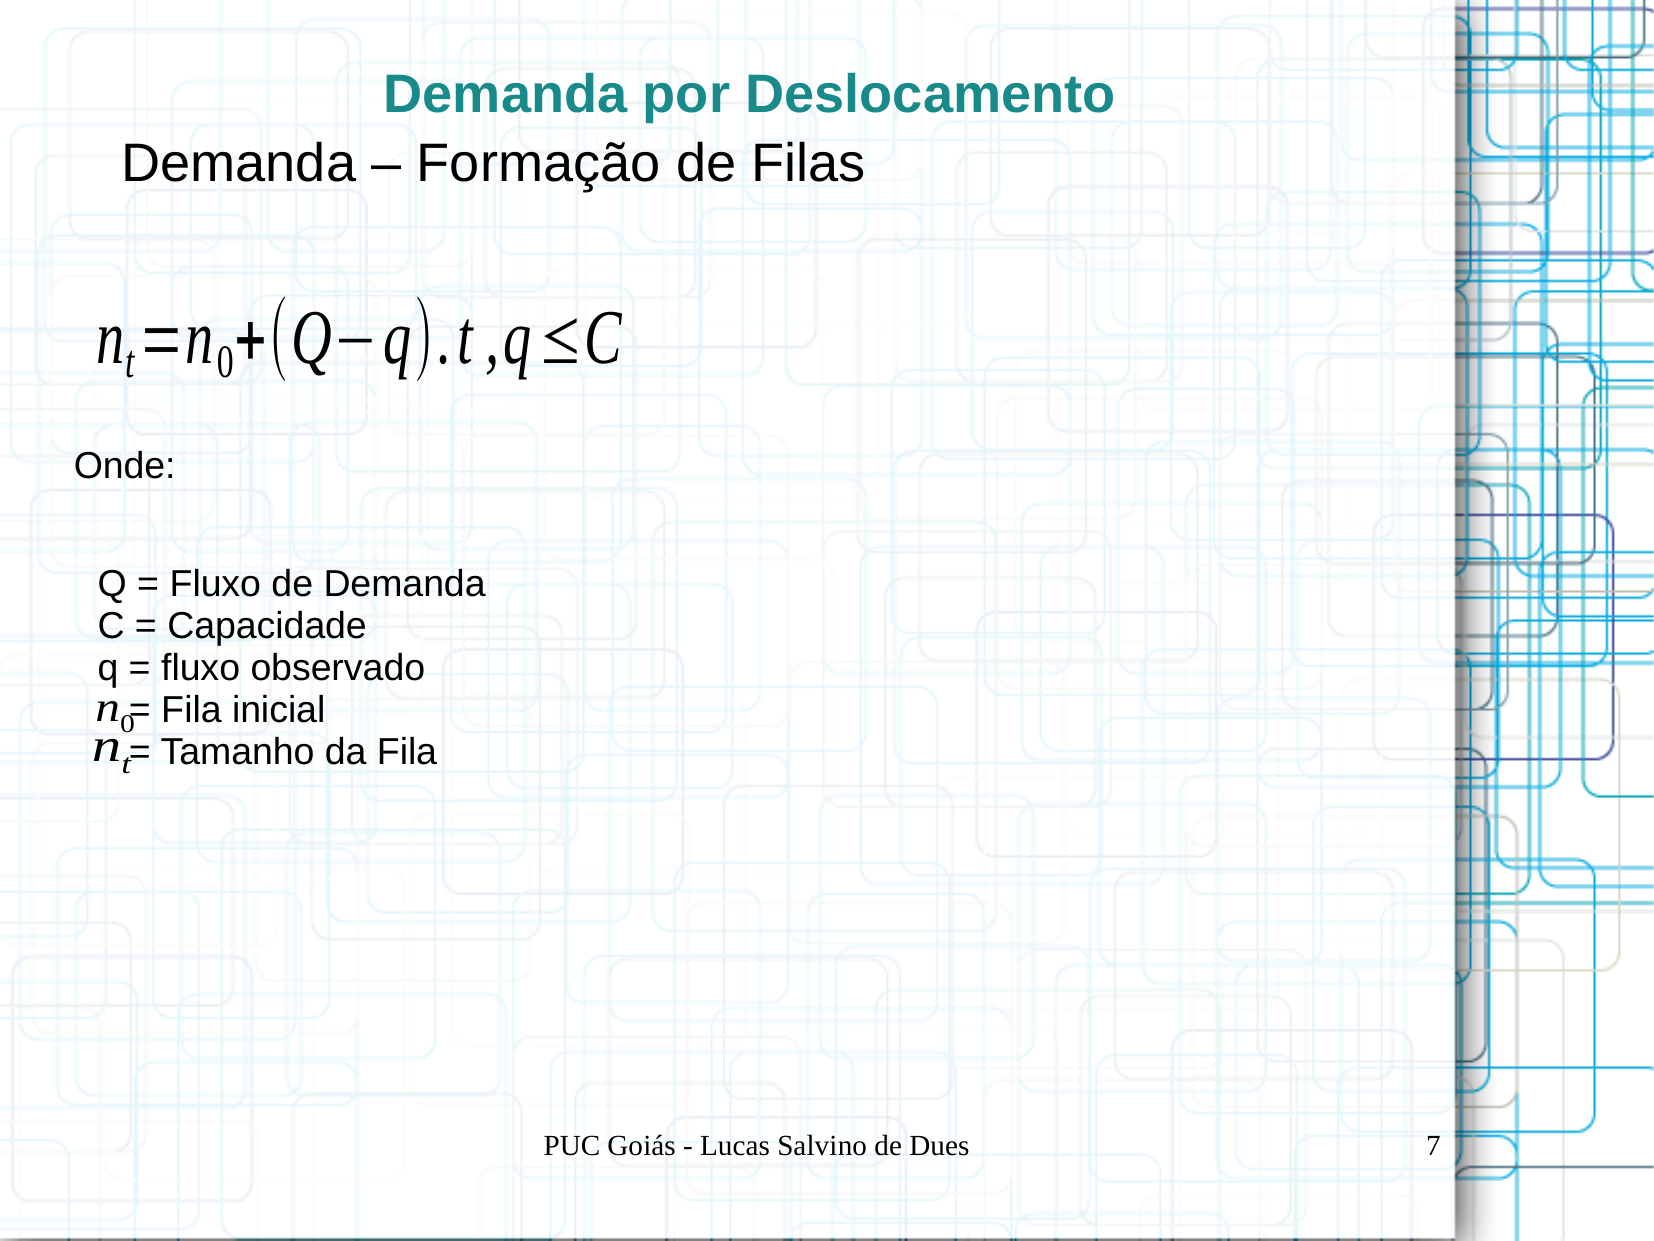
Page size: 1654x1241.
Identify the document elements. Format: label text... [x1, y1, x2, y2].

title Demanda por Deslocamento [61, 22, 1421, 166]
chart [82, 290, 638, 390]
text_box Onde: [59, 437, 191, 494]
chart [77, 684, 148, 780]
picture [0, 0, 1654, 1241]
text_box Demanda – Formação de Filas [35, 125, 1028, 262]
text_box Q = Fluxo de Demanda C = Capacidade q = fluxo observado = Fila inicial = Tamanho da Fila [82, 555, 650, 780]
